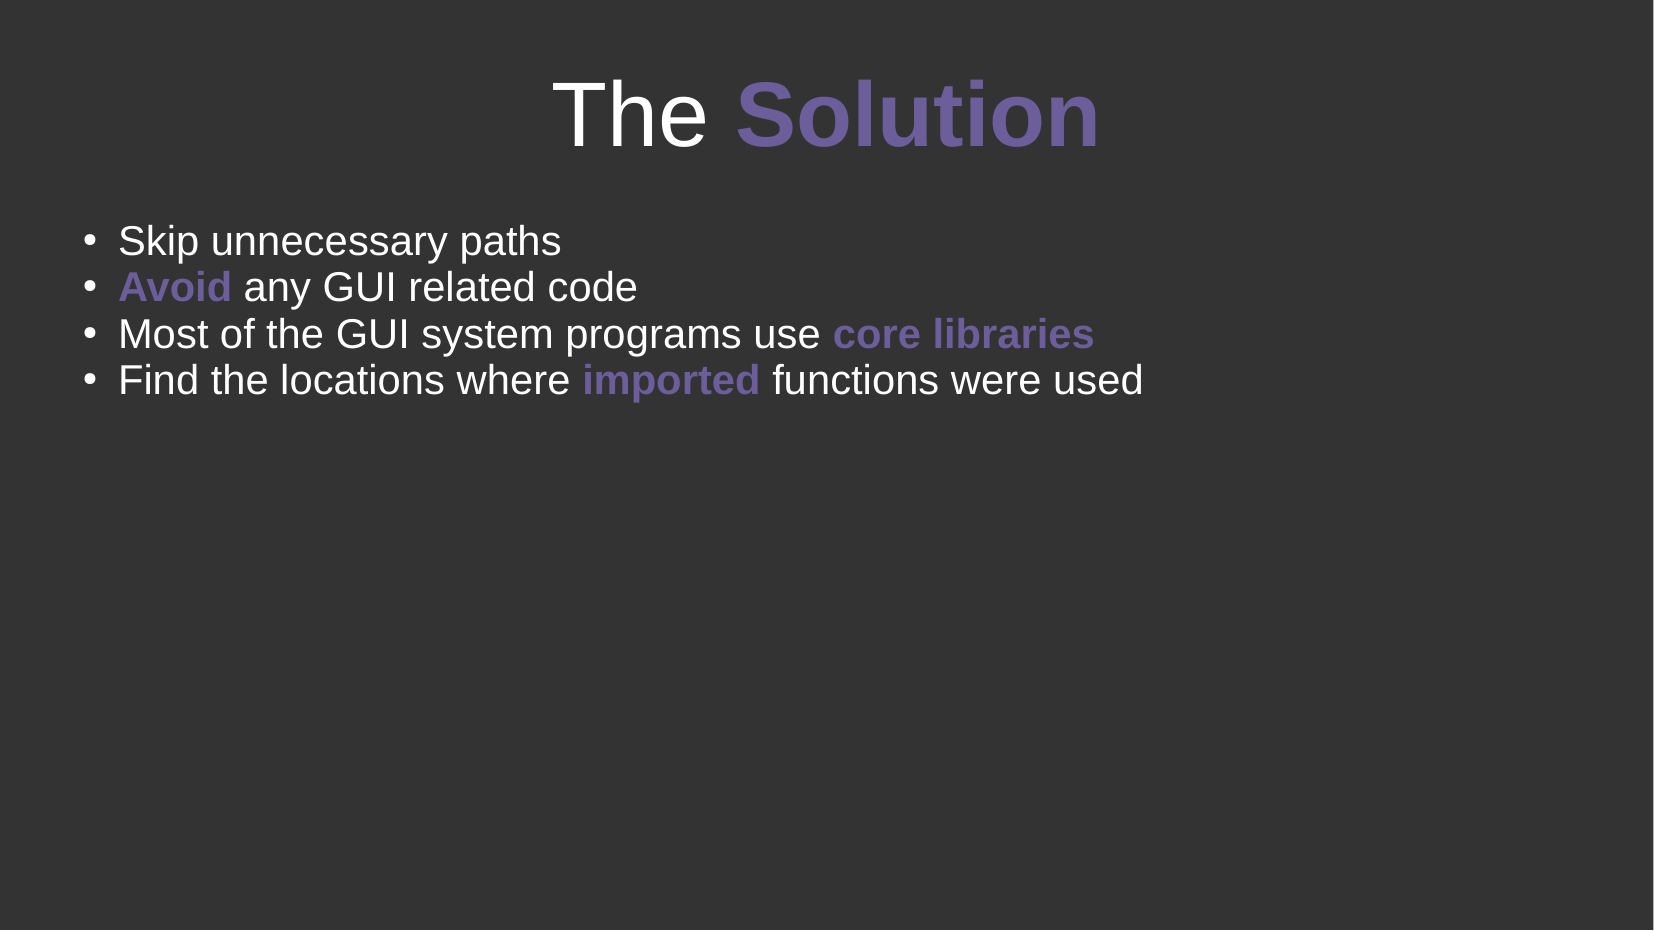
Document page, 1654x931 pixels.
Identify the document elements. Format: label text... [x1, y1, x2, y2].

title The Solution [82, 37, 1571, 193]
subtitle Skip unnecessary paths Avoid any GUI related code Most of the GUI system programs use core libraries Find the locations where imported functions were used [82, 217, 1571, 758]
